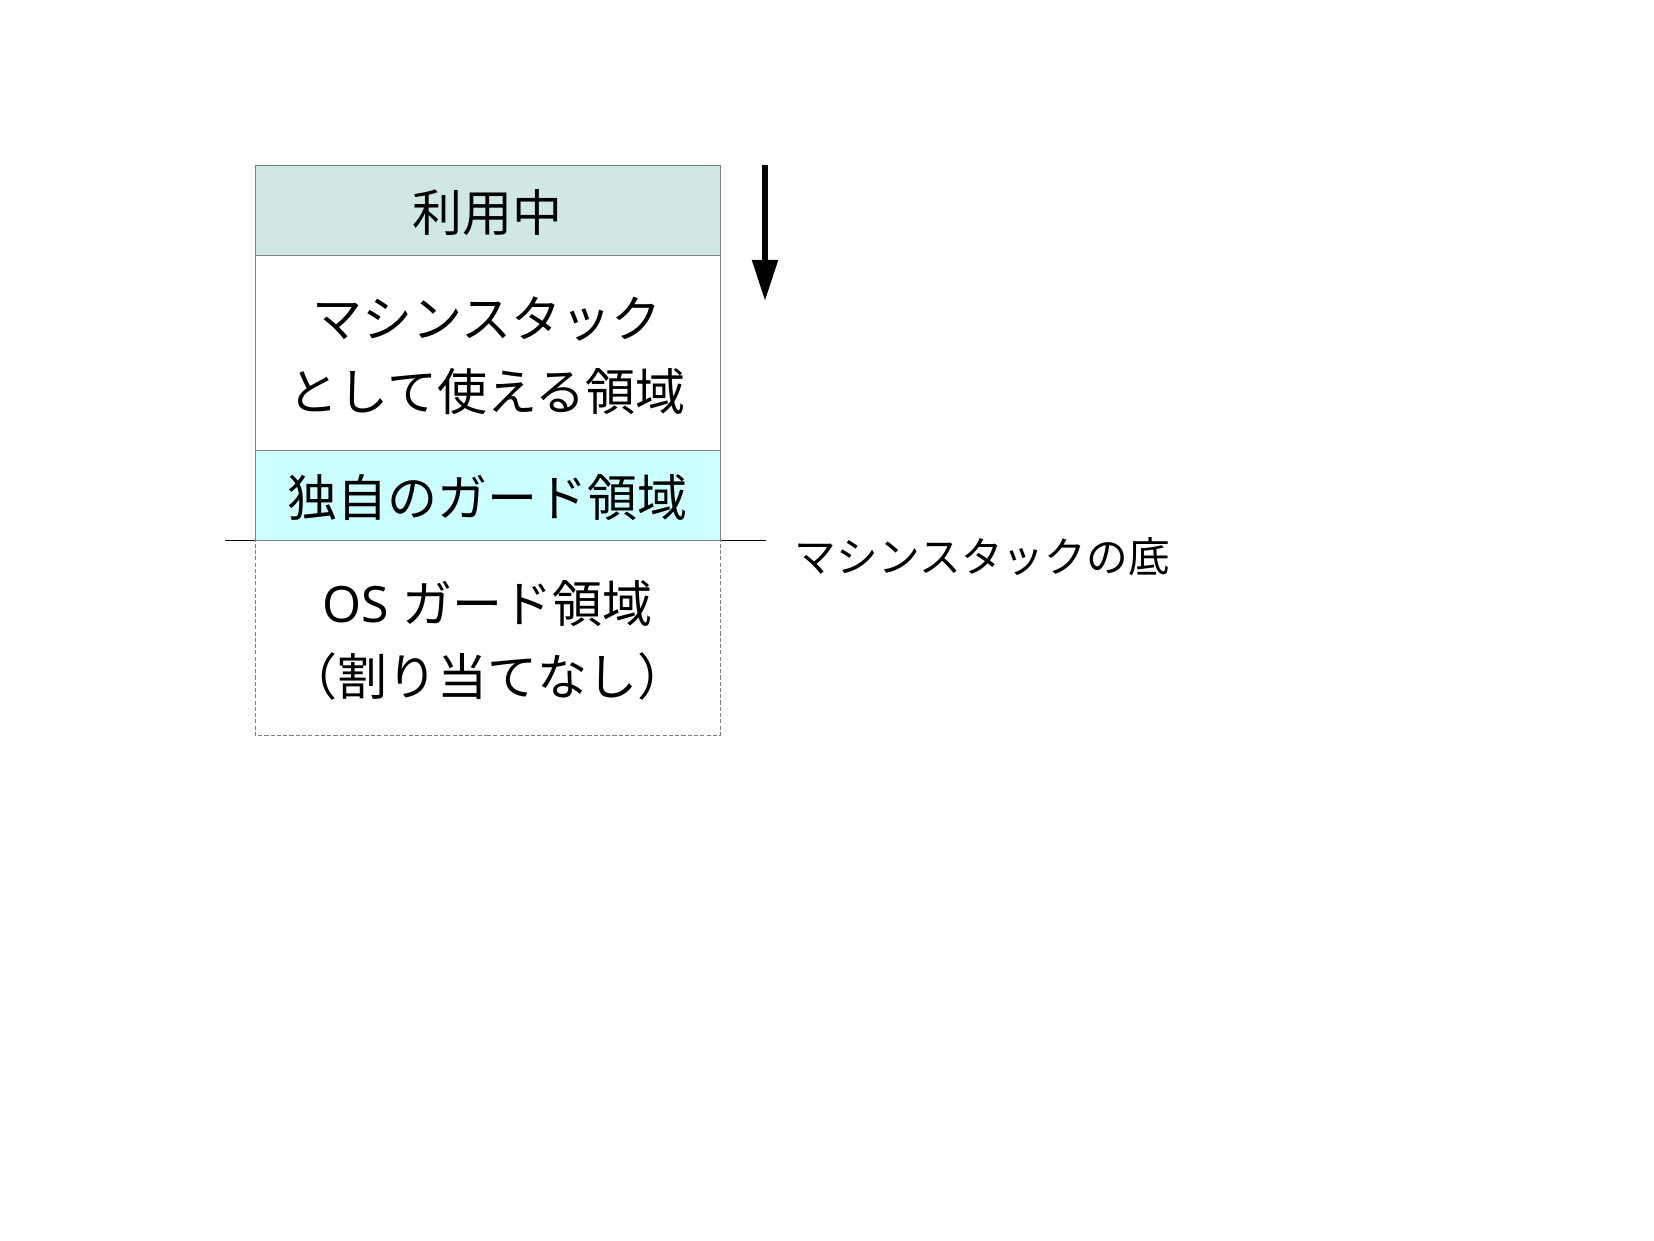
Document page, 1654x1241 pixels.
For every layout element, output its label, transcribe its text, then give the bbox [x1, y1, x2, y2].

text_box マシンスタック として使える領域 [255, 256, 721, 450]
text_box 独自のガード領域 [255, 450, 721, 541]
text_box 利用中 [255, 165, 721, 256]
text_box マシンスタックの底 [780, 517, 1186, 586]
text_box OSガード領域 （割り当てなし） [255, 541, 721, 736]
